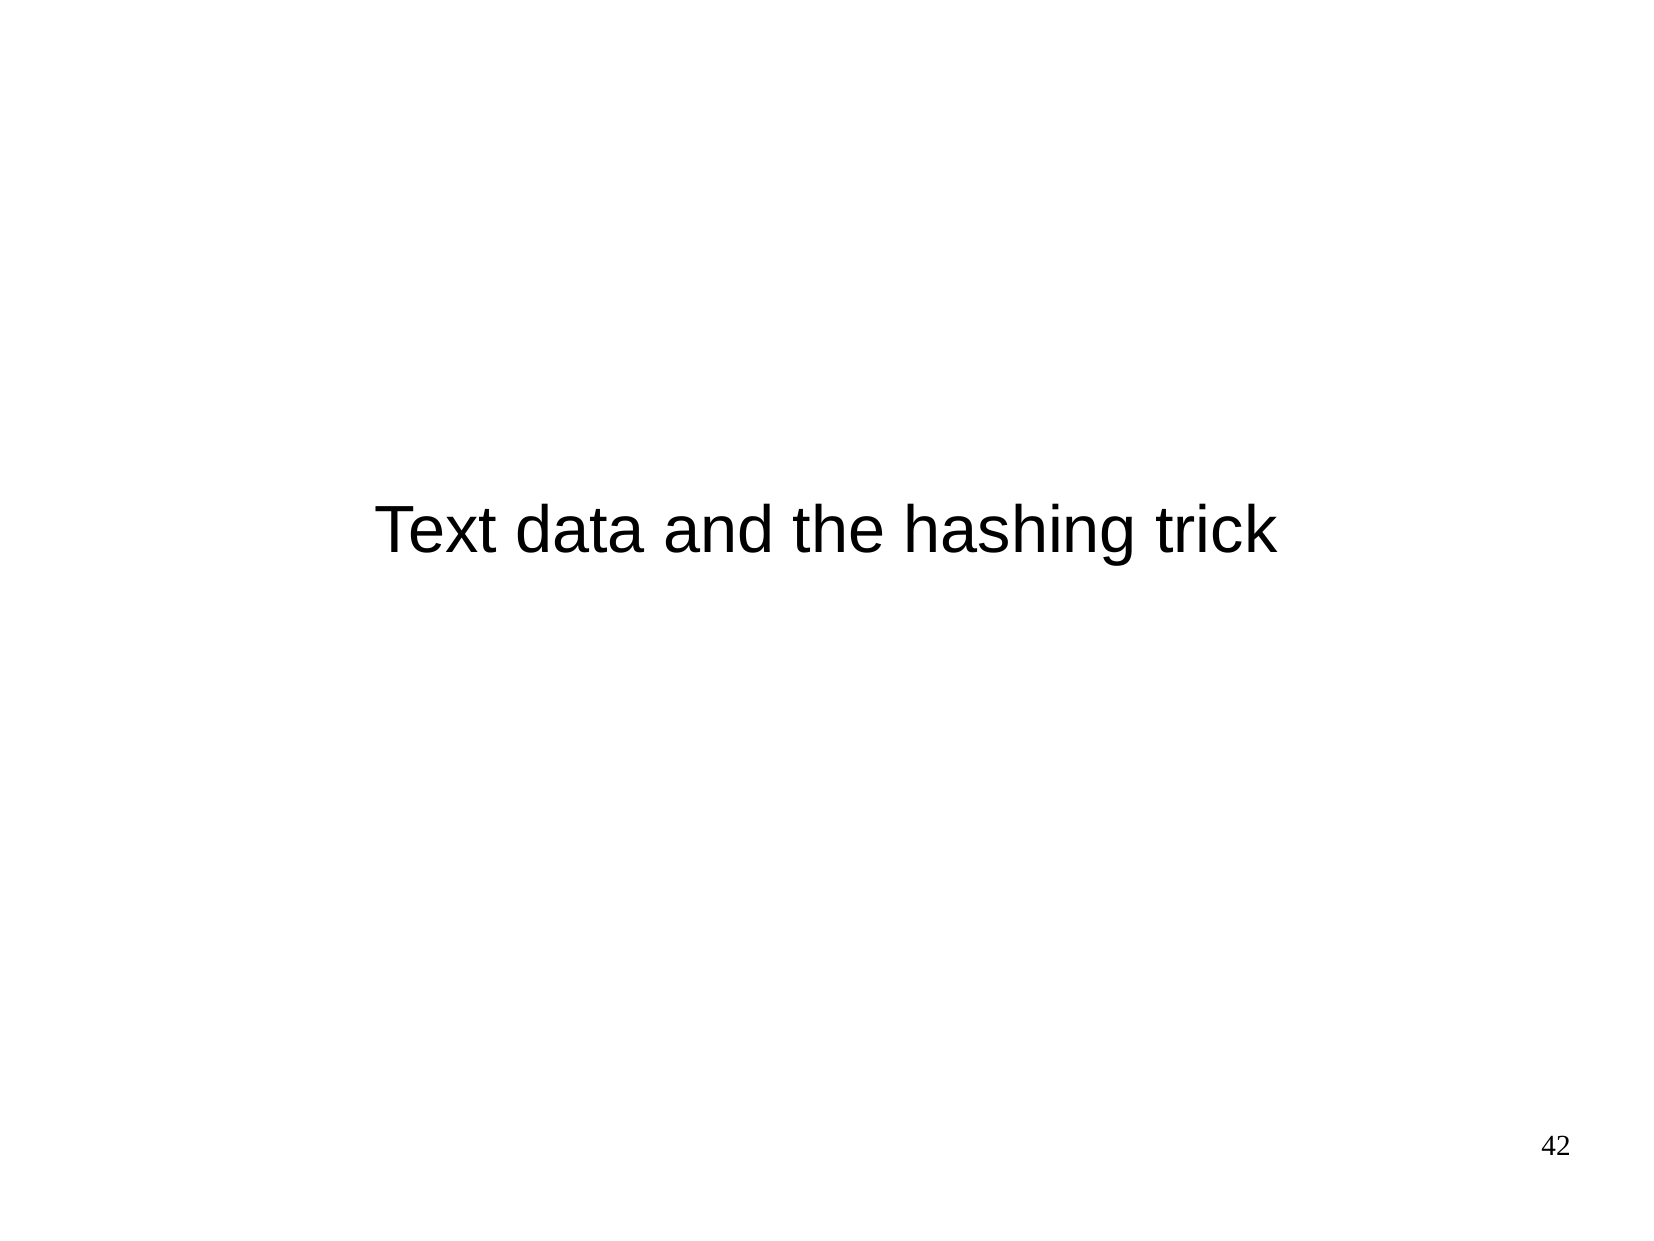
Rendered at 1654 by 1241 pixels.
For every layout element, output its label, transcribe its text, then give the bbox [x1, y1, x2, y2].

subtitle Text data and the hashing trick [82, 49, 1571, 1010]
